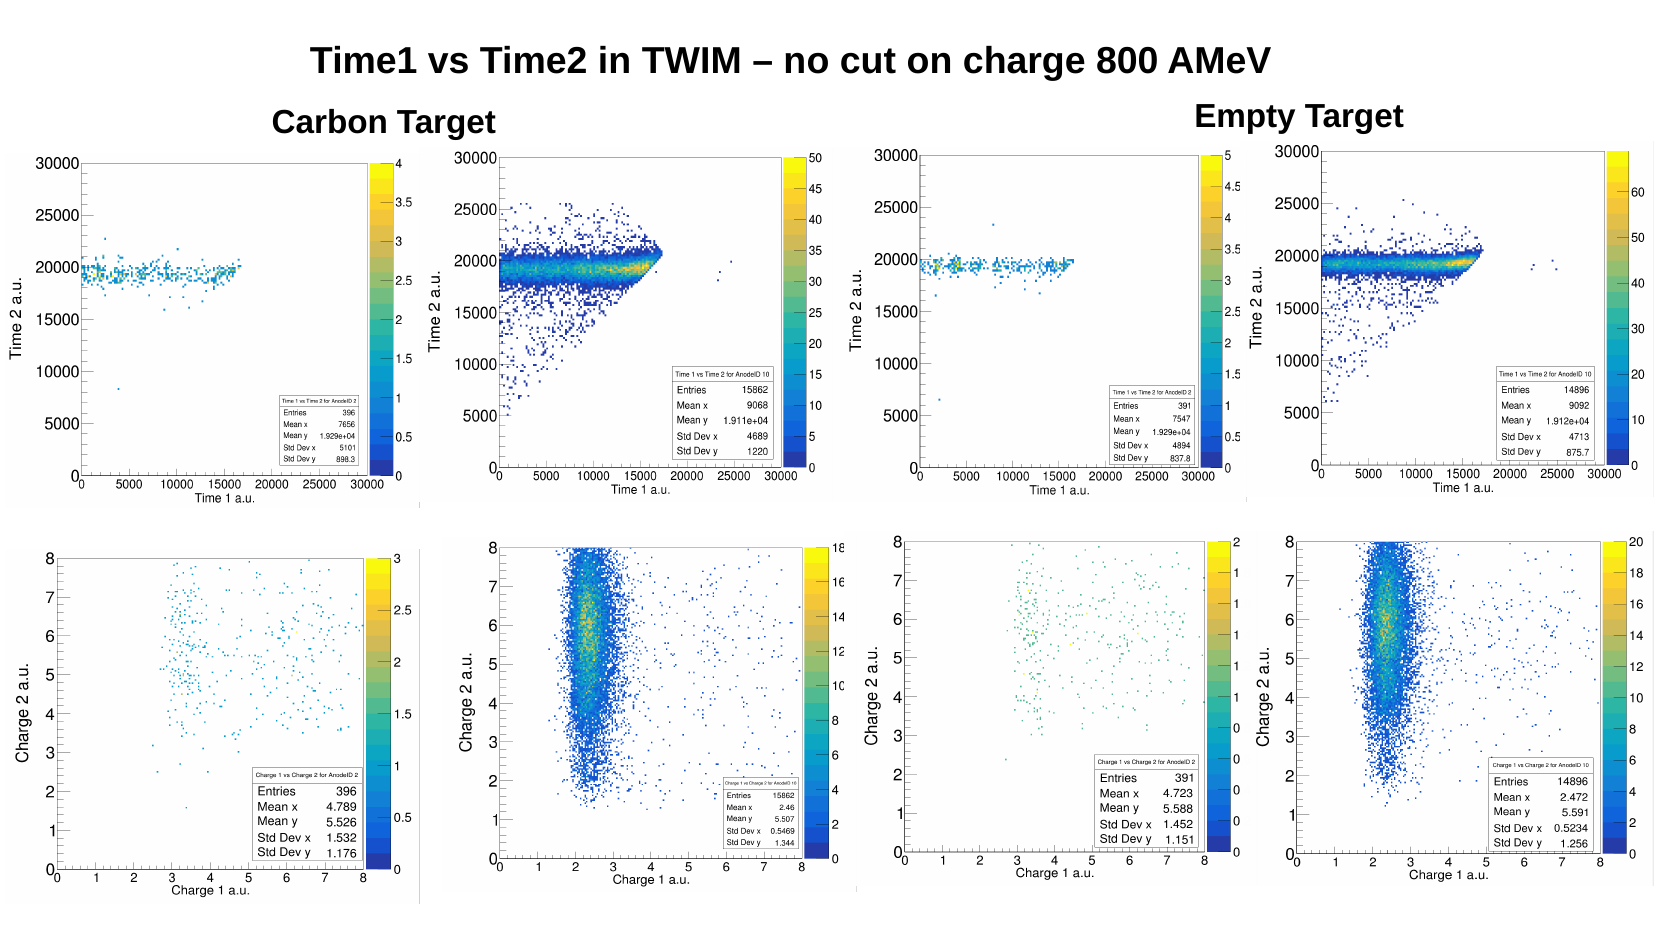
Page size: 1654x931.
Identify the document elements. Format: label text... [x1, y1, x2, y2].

text_box Empty Target [974, 89, 1625, 142]
picture [5, 141, 1654, 508]
text_box Carbon Target [59, 95, 709, 148]
picture [5, 549, 420, 904]
picture [442, 531, 1654, 892]
text_box Time1 vs Time2 in TWIM – no cut on charge 800 AMeV [295, 31, 1359, 89]
